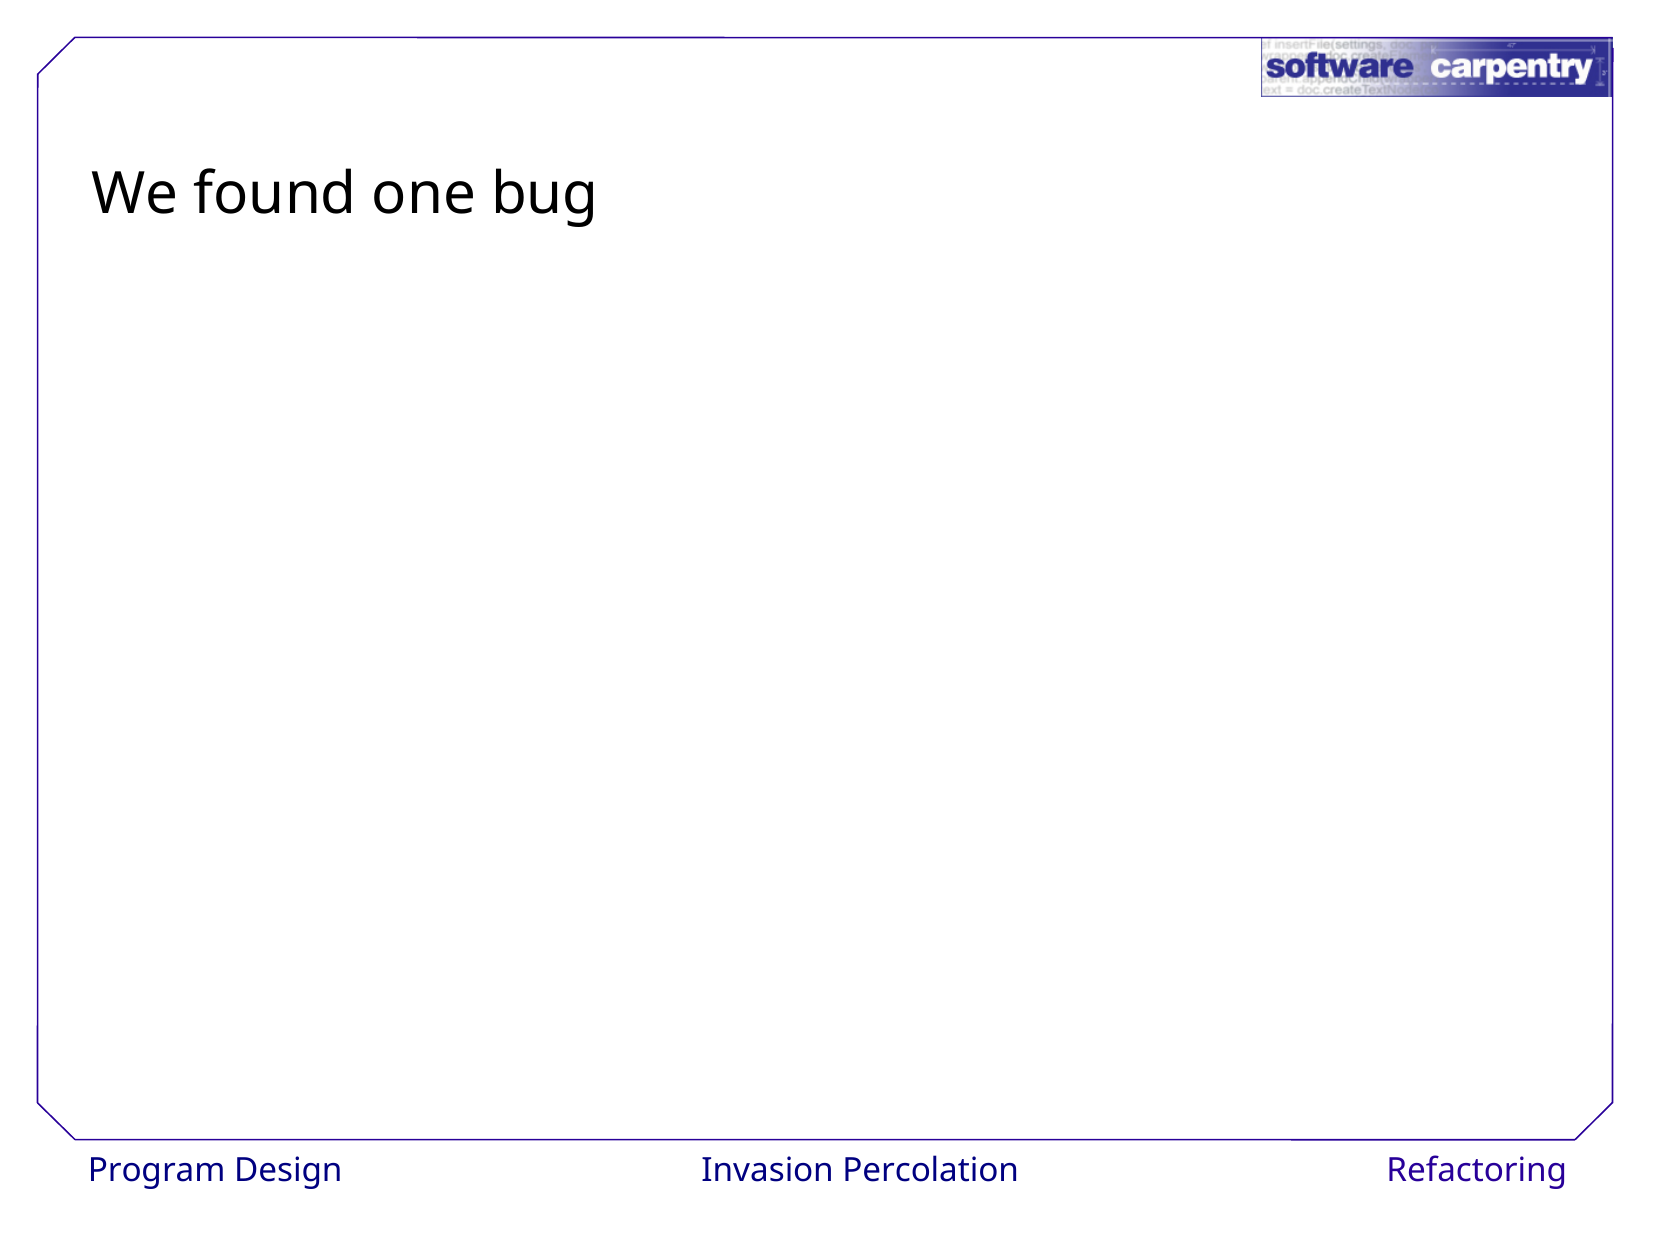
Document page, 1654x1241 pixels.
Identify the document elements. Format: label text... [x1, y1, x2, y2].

text_box We found one bug [76, 112, 764, 233]
picture [1261, 39, 1613, 97]
